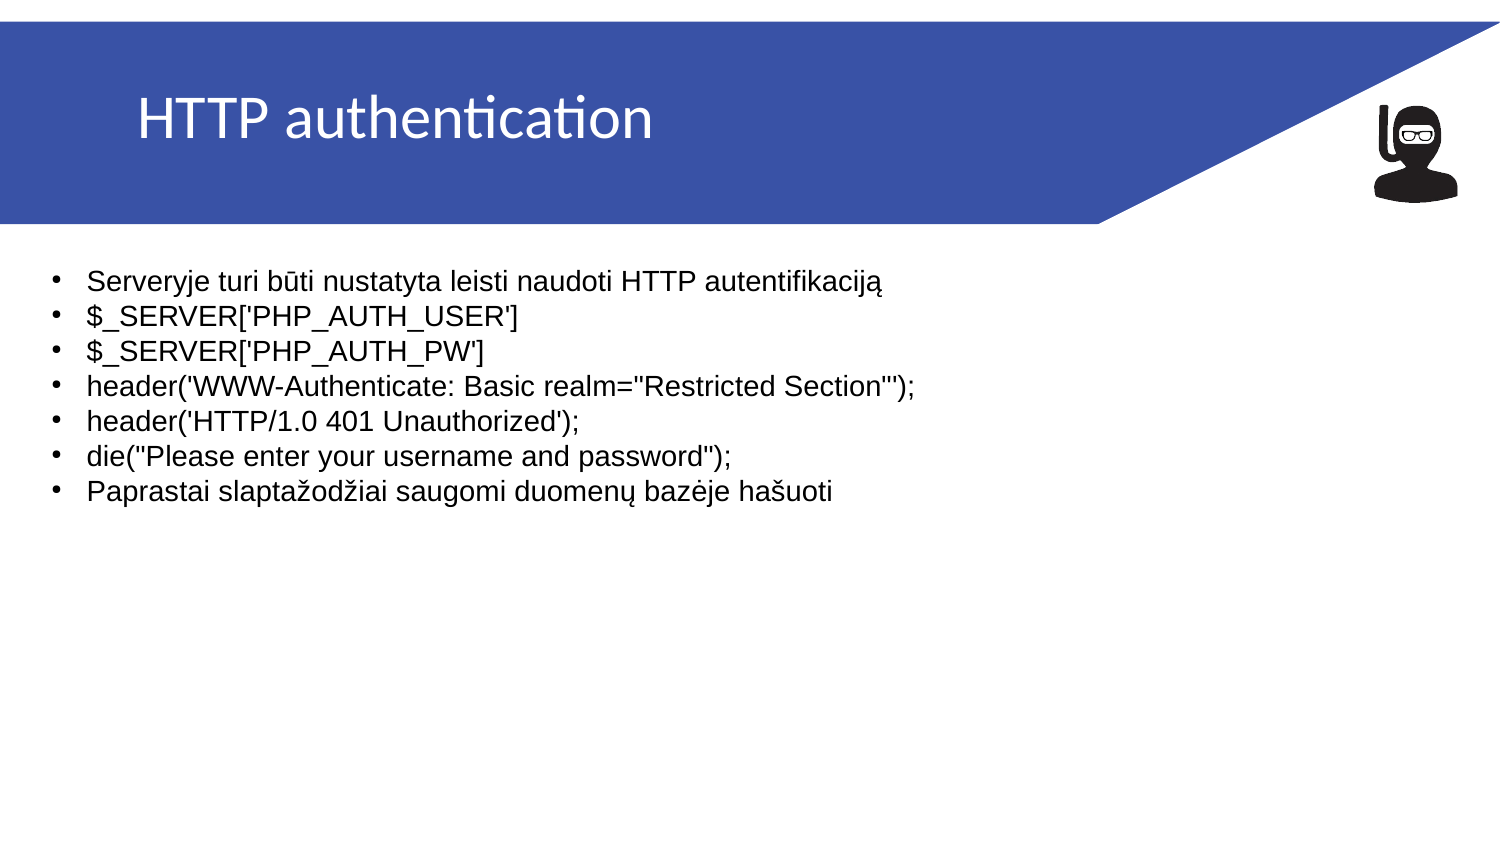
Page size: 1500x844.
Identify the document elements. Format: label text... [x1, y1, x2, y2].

text_box [1096, 111, 1500, 227]
title HTTP authentication [122, 72, 1326, 167]
text_box [1404, 23, 1500, 72]
picture [1326, 72, 1500, 211]
text_box Serveryje turi būti nustatyta leisti naudoti HTTP autentifikaciją $_SERVER['PHP_AUTH_USER'] $_SERVER['PHP_AUTH_PW'] header('WWW-Authenticate: Basic realm="Restricted Section"'); header('HTTP/1.0 401 Unauthorized'); die("Please enter your username and password"); Paprastai slaptažodžiai saugomi duomenų bazėje hašuoti [36, 247, 1389, 789]
